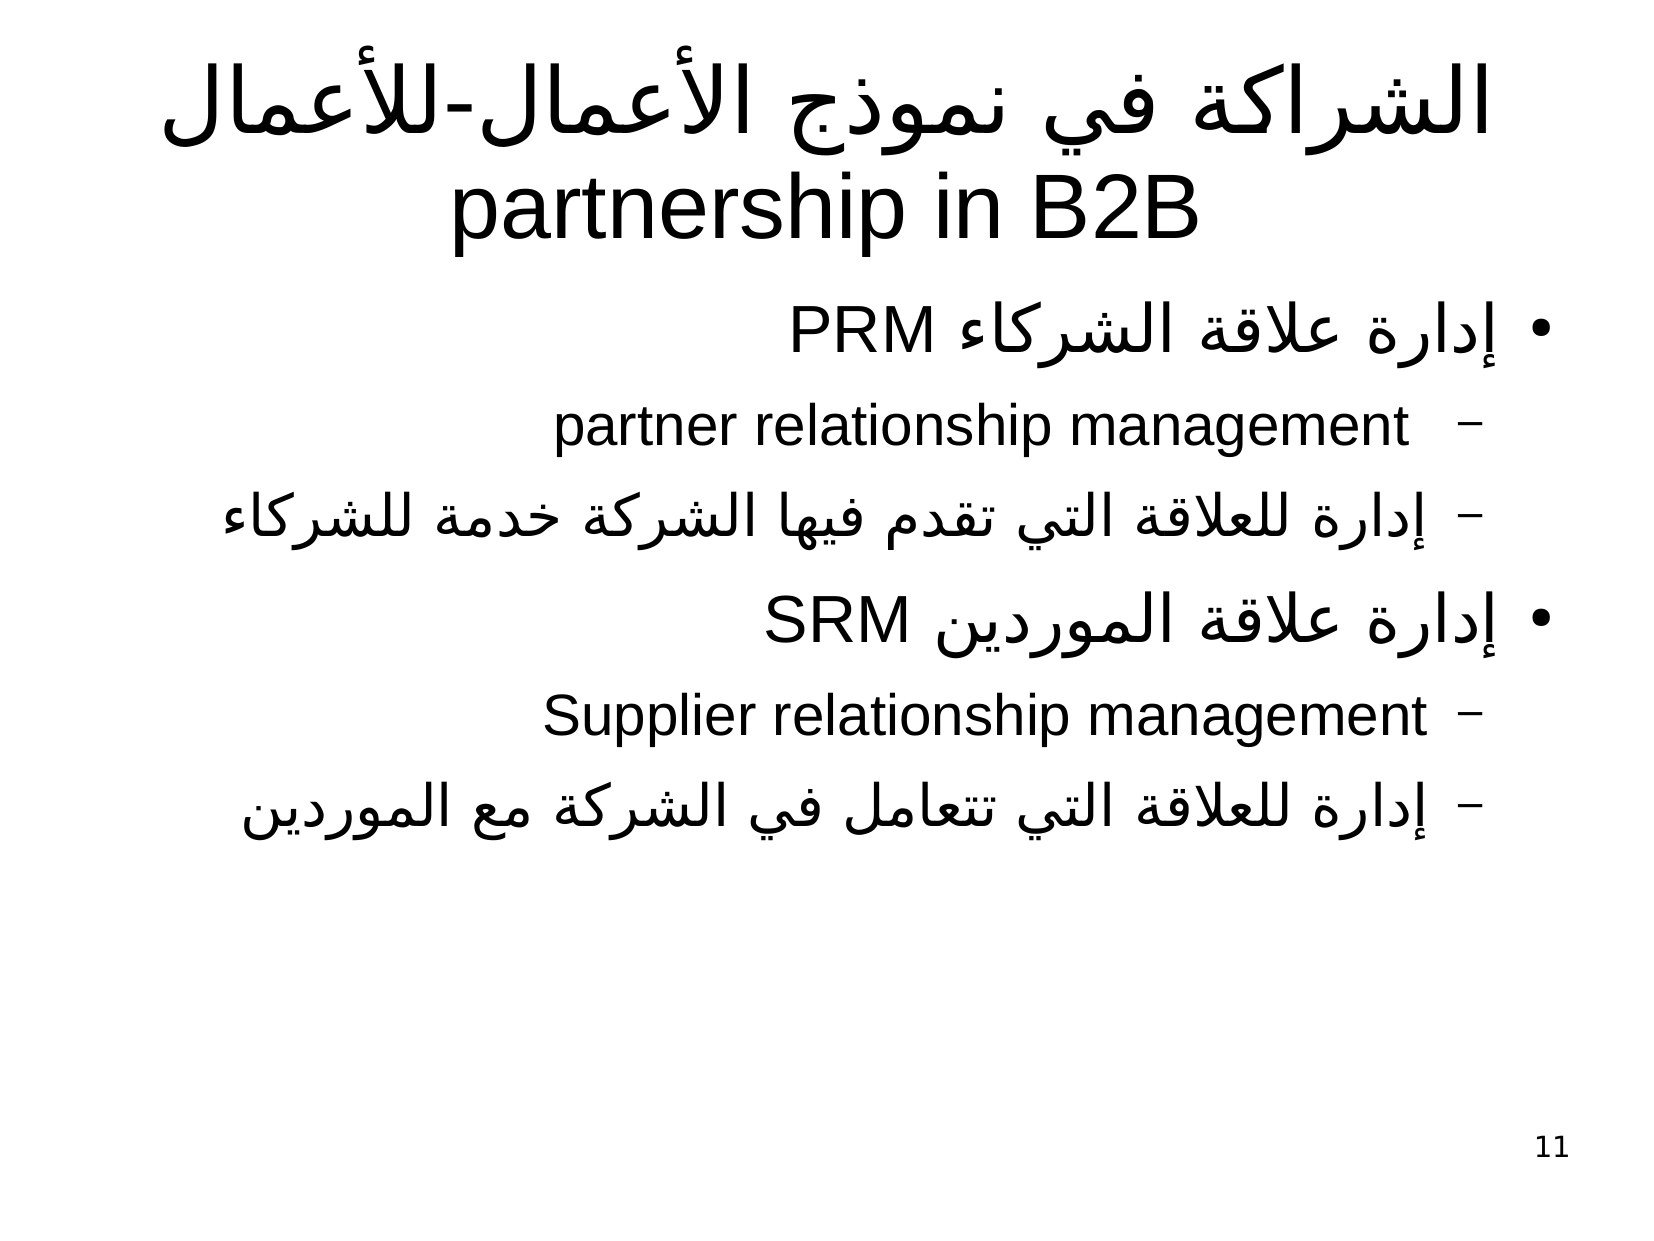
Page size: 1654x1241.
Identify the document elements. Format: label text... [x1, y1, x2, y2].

list إدارة علاقة الشركاء PRM partner relationship management إدارة للعلاقة التي تقدم فيها الشركة خدمة للشركاء إدارة علاقة الموردين SRM Supplier relationship management إدارة للعلاقة التي تتعامل في الشركة مع الموردين [82, 290, 1571, 1010]
title الشراكة في نموذج الأعمال-للأعمال partnership in B2B [82, 46, 1571, 260]
